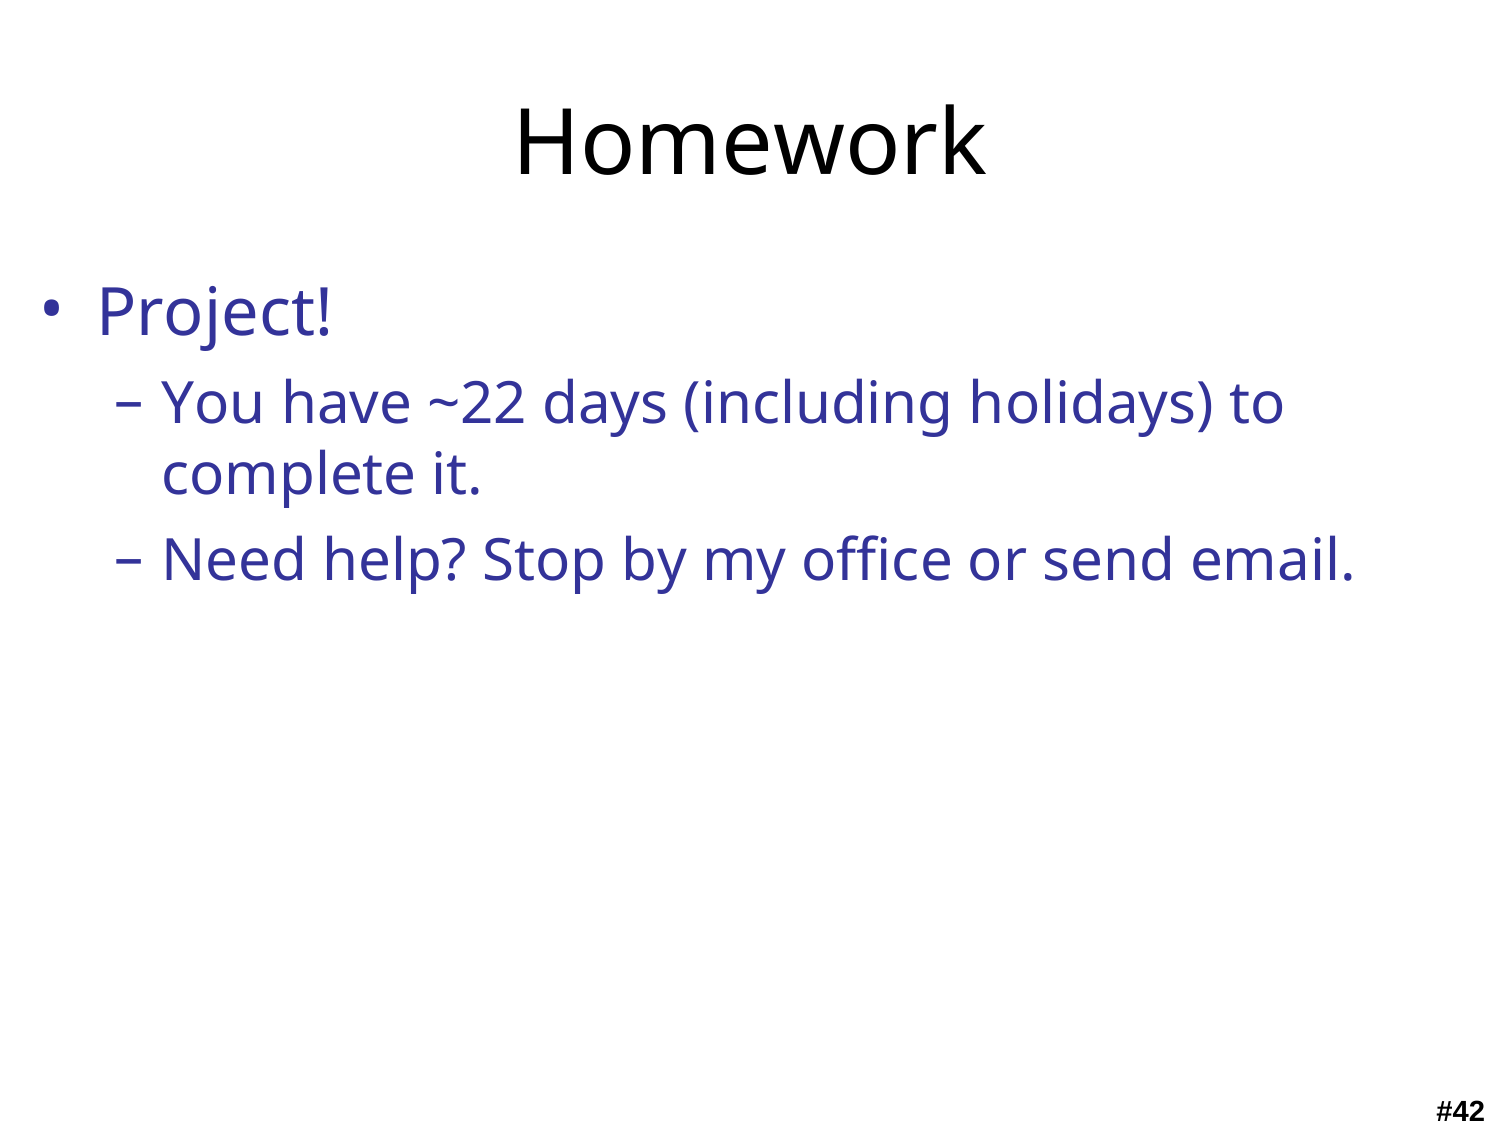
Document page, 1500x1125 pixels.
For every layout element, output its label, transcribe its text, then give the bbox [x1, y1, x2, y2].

title Homework [24, 45, 1476, 233]
list Project! You have ~22 days (including holidays) to complete it. Need help? Stop by my office or send email. [24, 262, 1476, 1101]
